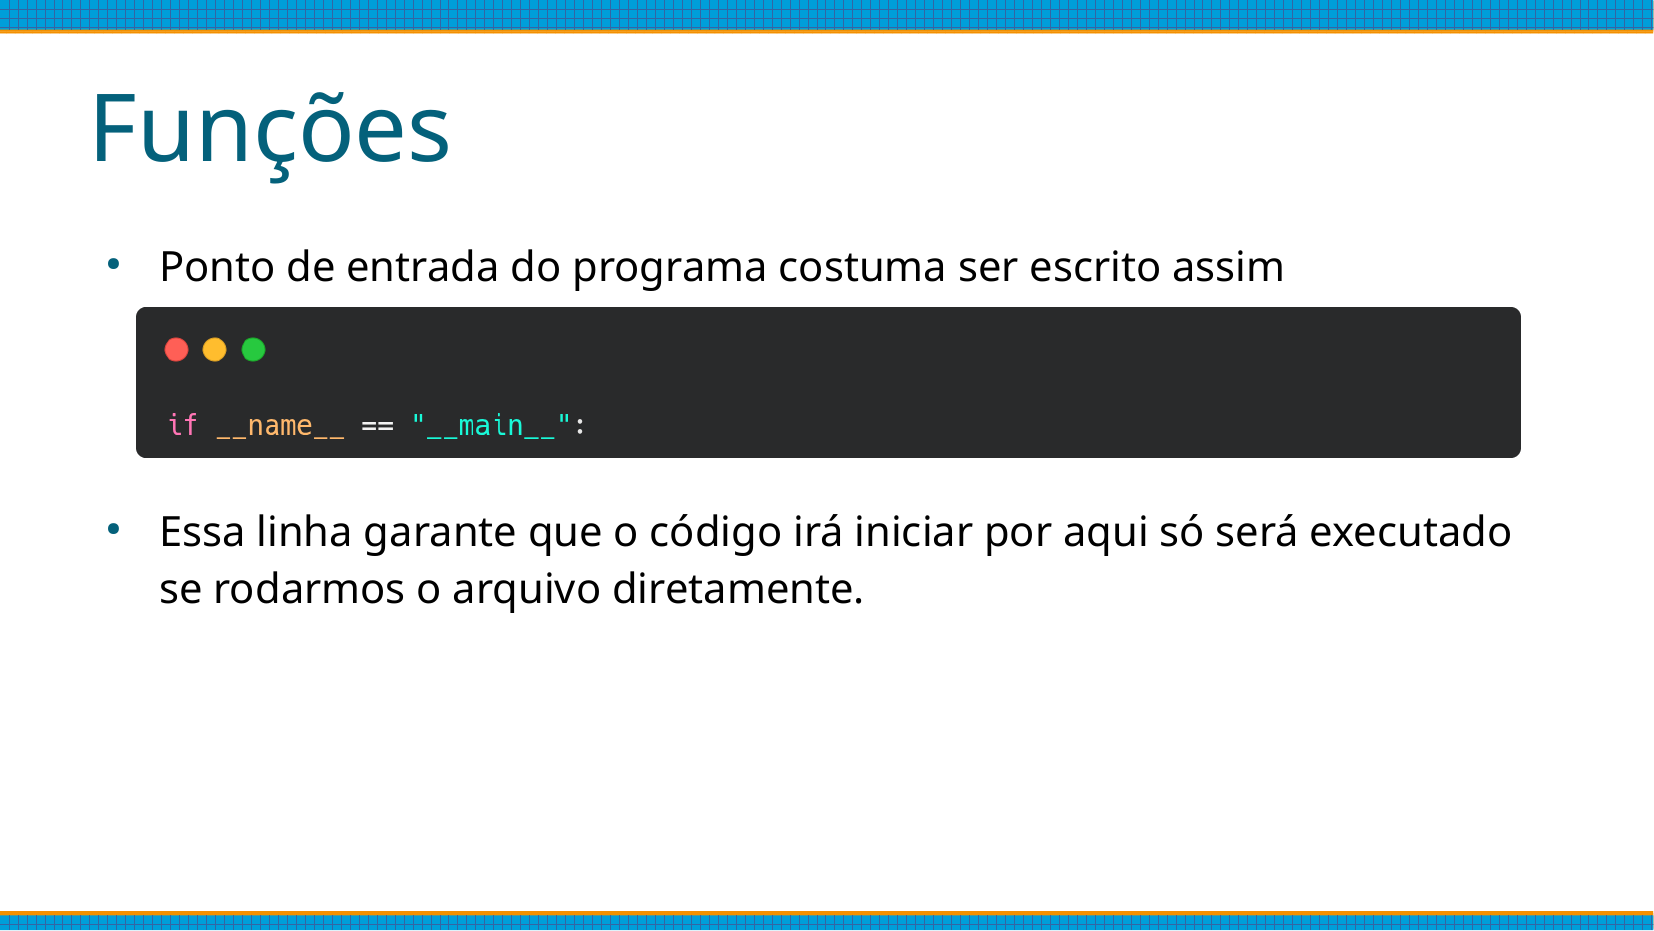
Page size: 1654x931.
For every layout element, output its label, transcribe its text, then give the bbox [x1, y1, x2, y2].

list Ponto de entrada do programa costuma ser escrito assim [88, 236, 1565, 501]
list Essa linha garante que o código irá iniciar por aqui só será executado se rodarmos o arquivo diretamente. [88, 501, 1565, 768]
title Funções [88, 44, 1565, 207]
picture [118, 291, 1538, 473]
